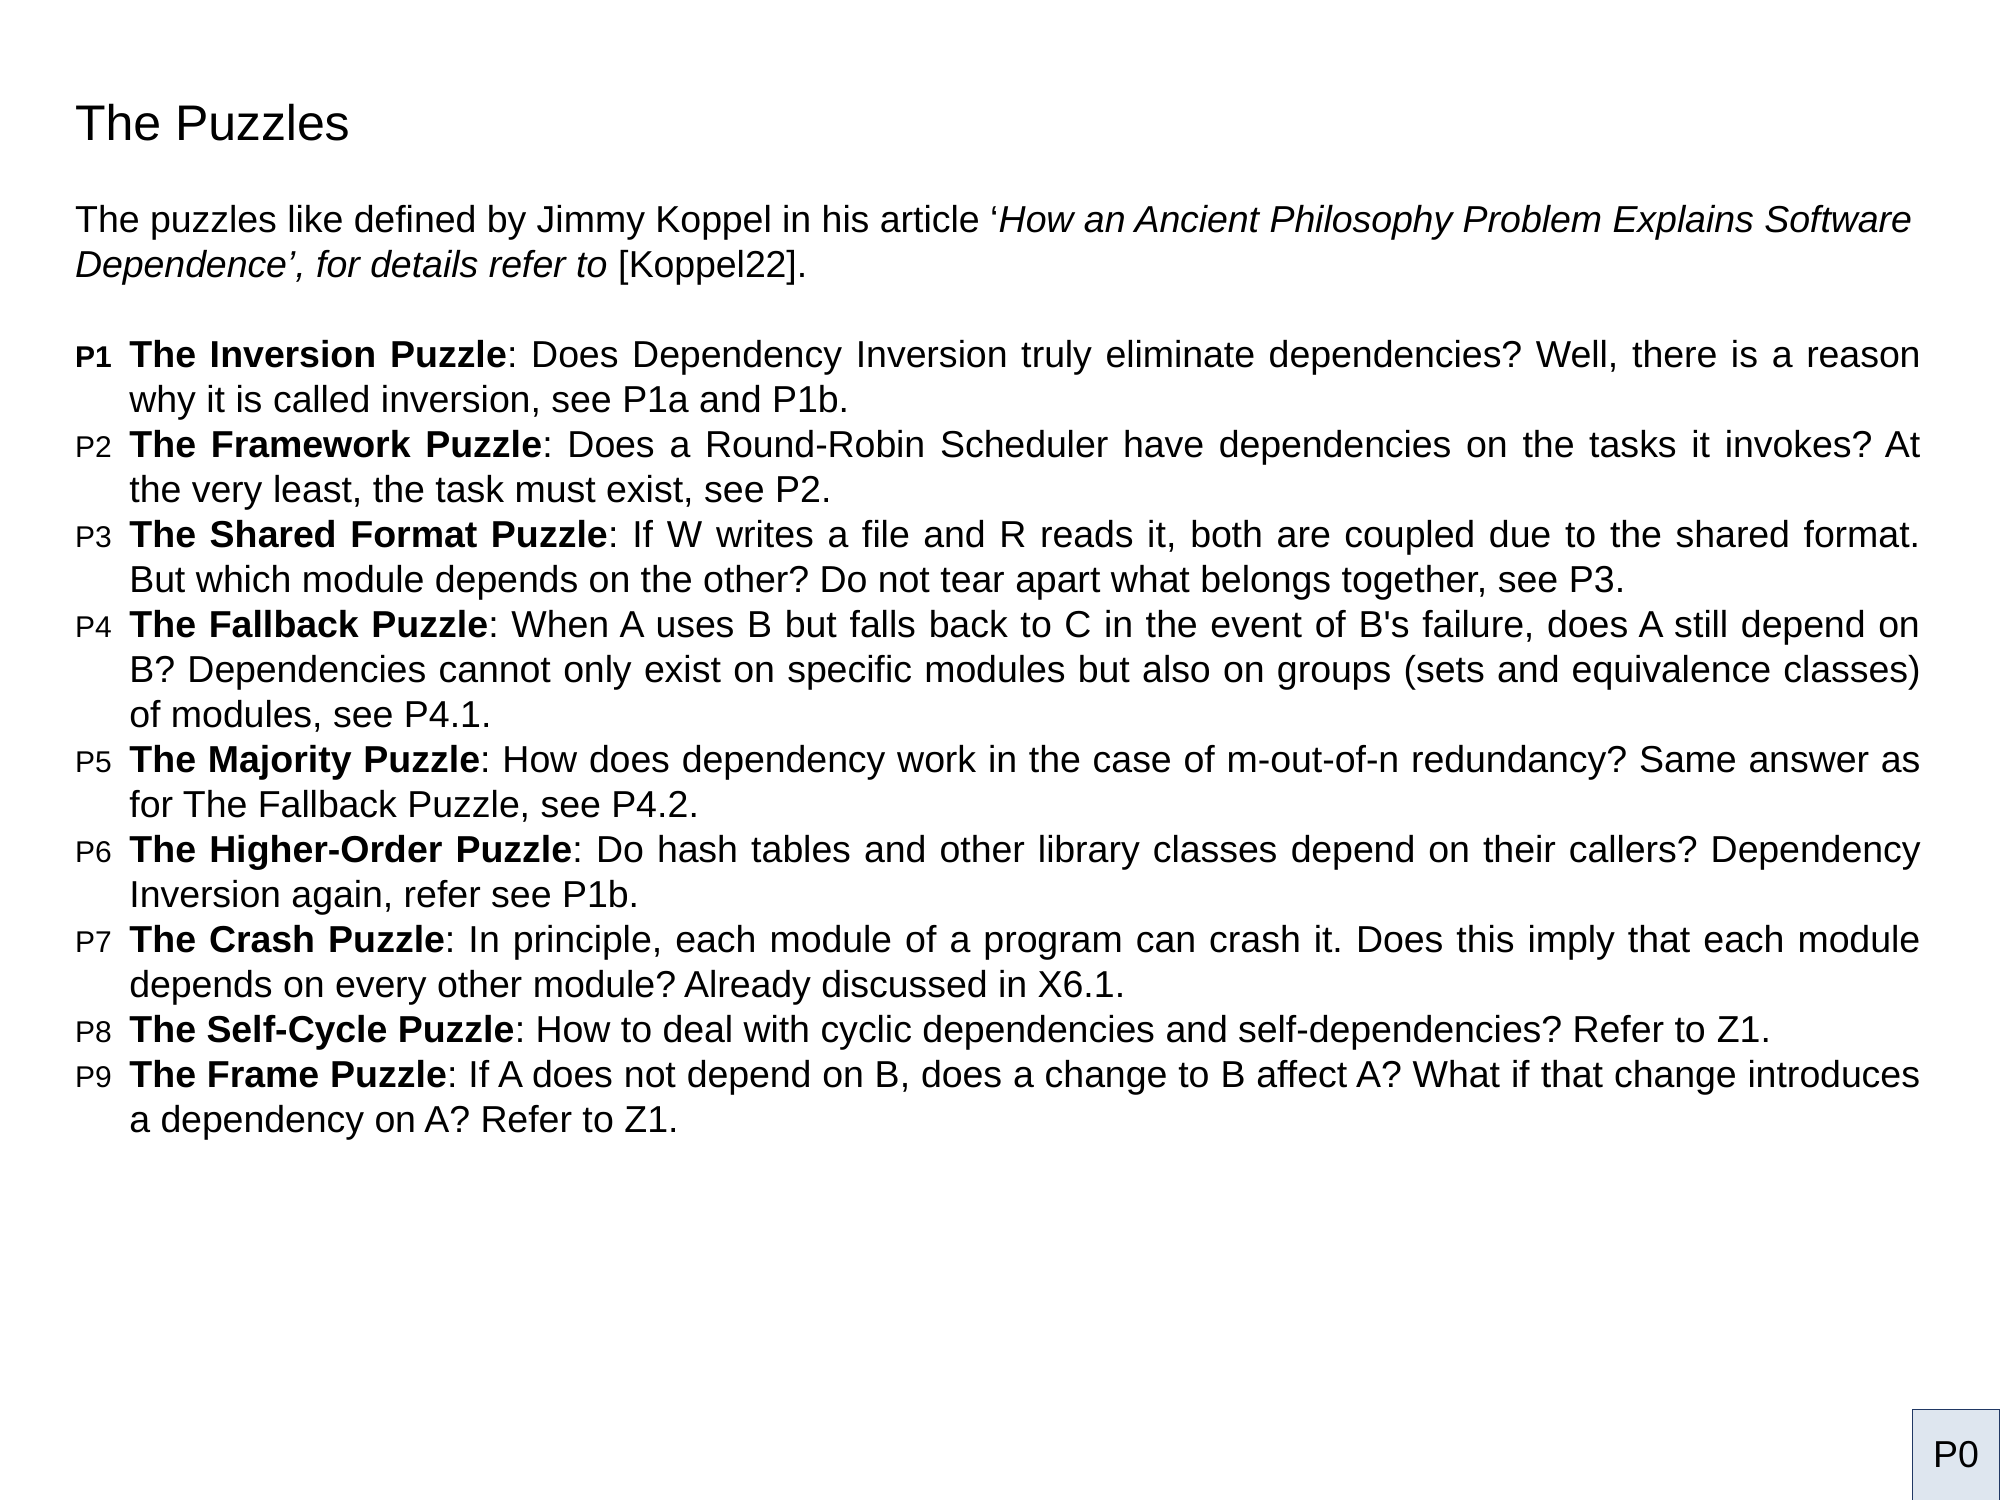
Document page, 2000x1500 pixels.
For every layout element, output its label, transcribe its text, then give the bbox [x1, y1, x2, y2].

text_box P0 [1912, 1409, 2000, 1500]
text_box The Puzzles The puzzles like defined by Jimmy Koppel in his article ‘How an Ancient Philosophy Problem Explains Software Dependence’, for details refer to [Koppel22]. ­The Inversion Puzzle: Does Dependency Inversion truly eliminate dependencies? Well, there is a reason why it is called inversion, see P1a and P1b. ­The Framework Puzzle: Does a Round-Robin Scheduler have dependencies on the tasks it invokes? At the very least, the task must exist, see P2. ­The Shared Format Puzzle: If W writes a file and R reads it, both are coupled due to the shared format. But which module depends on the other? Do not tear apart what belongs together, see P3. ­The Fallback Puzzle: When A uses B but falls back to C in the event of B's failure, does A still depend on B? Dependencies cannot only exist on specific modules but also on groups (sets and equivalence classes) of modules, see P4.1. ­The Majority Puzzle: How does dependency work in the case of m-out-of-n redundancy? Same answer as for The Fallback Puzzle, see P4.2. ­The Higher-Order Puzzle: Do hash tables and other library classes depend on their callers? Dependency Inversion again, refer see P1b. ­The Crash Puzzle: In principle, each module of a program can crash it. Does this imply that each module depends on every other module? Already discussed in X6.1. ­The Self-Cycle Puzzle: How to deal with cyclic dependencies and self-dependencies? Refer to Z1. ­The Frame Puzzle: If A does not depend on B, does a change to B affect A? What if that change introduces a dependency on A? Refer to Z1. [75, 90, 1921, 1403]
